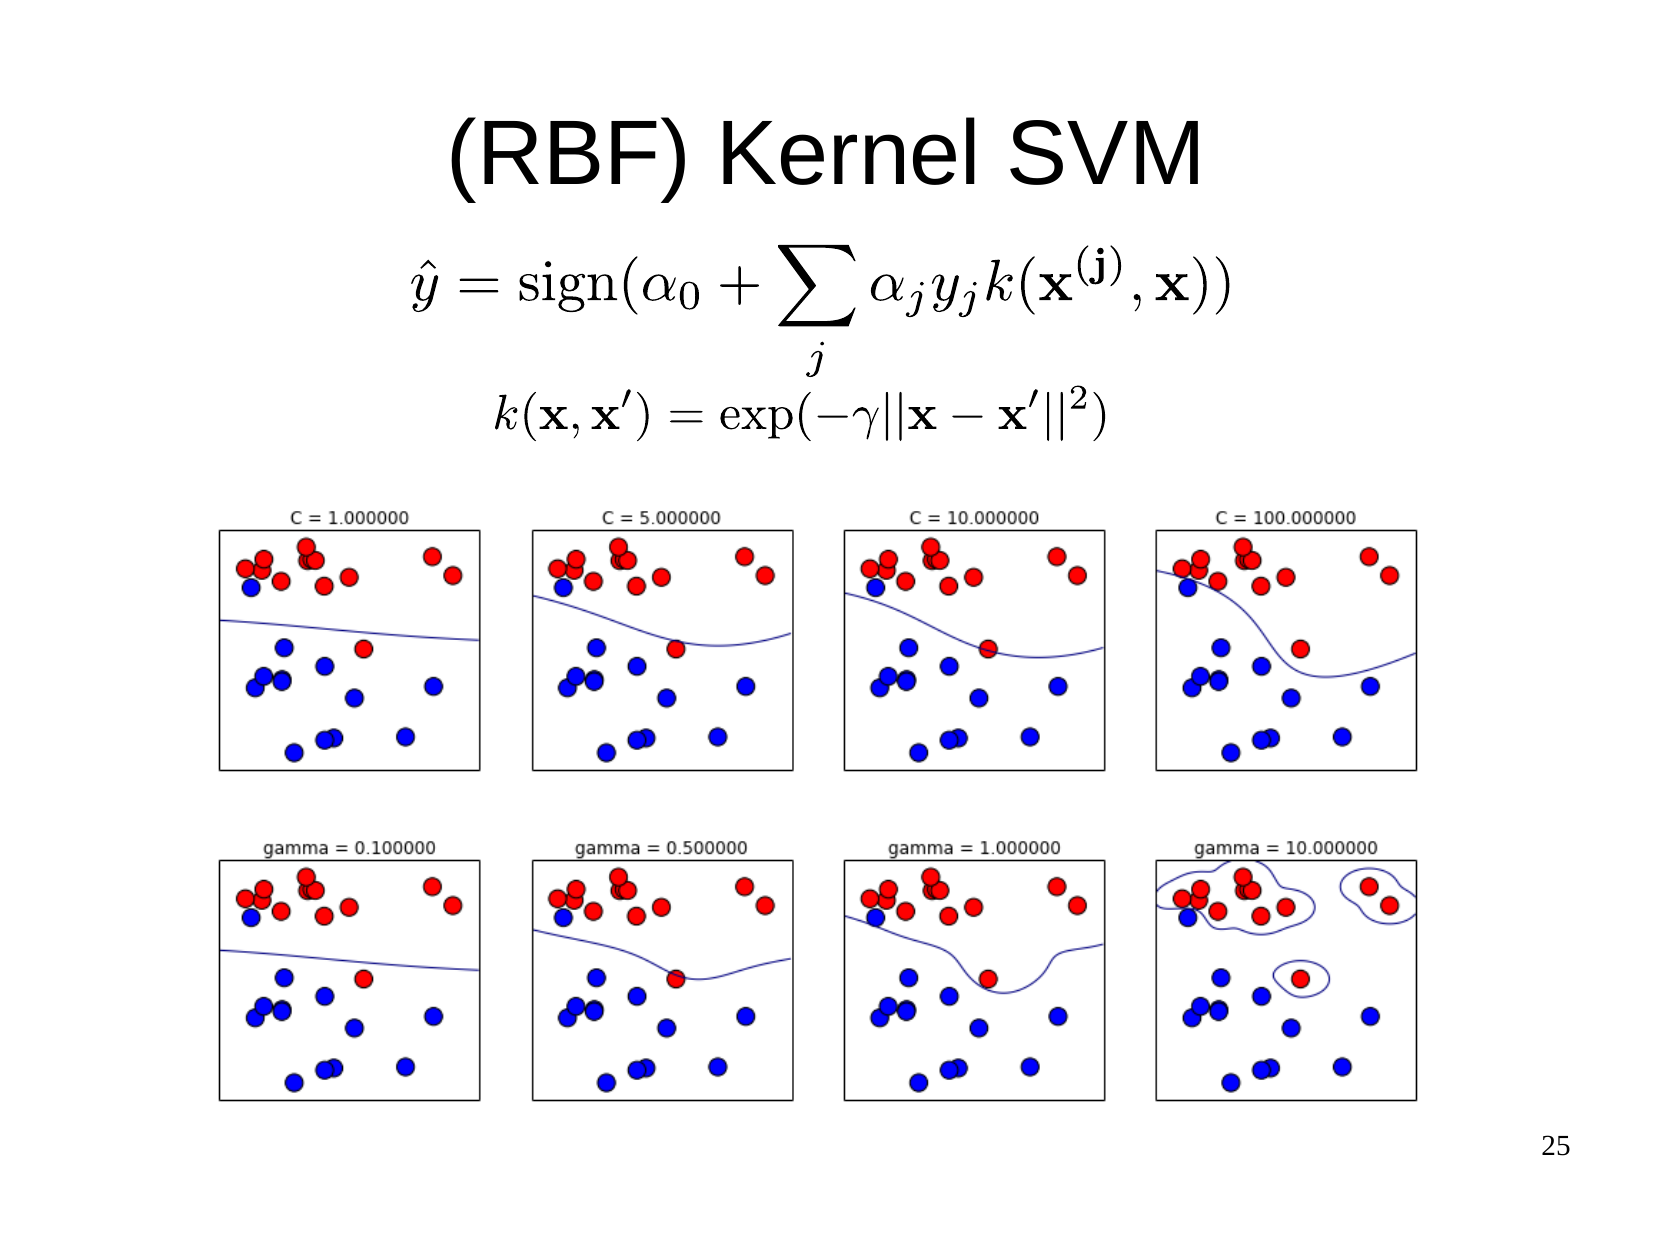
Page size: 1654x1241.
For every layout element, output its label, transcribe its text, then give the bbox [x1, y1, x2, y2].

text_box [409, 238, 1236, 378]
picture [209, 830, 1426, 1111]
picture [209, 500, 1426, 781]
title (RBF) Kernel SVM [82, 49, 1571, 257]
text_box [492, 385, 1111, 442]
